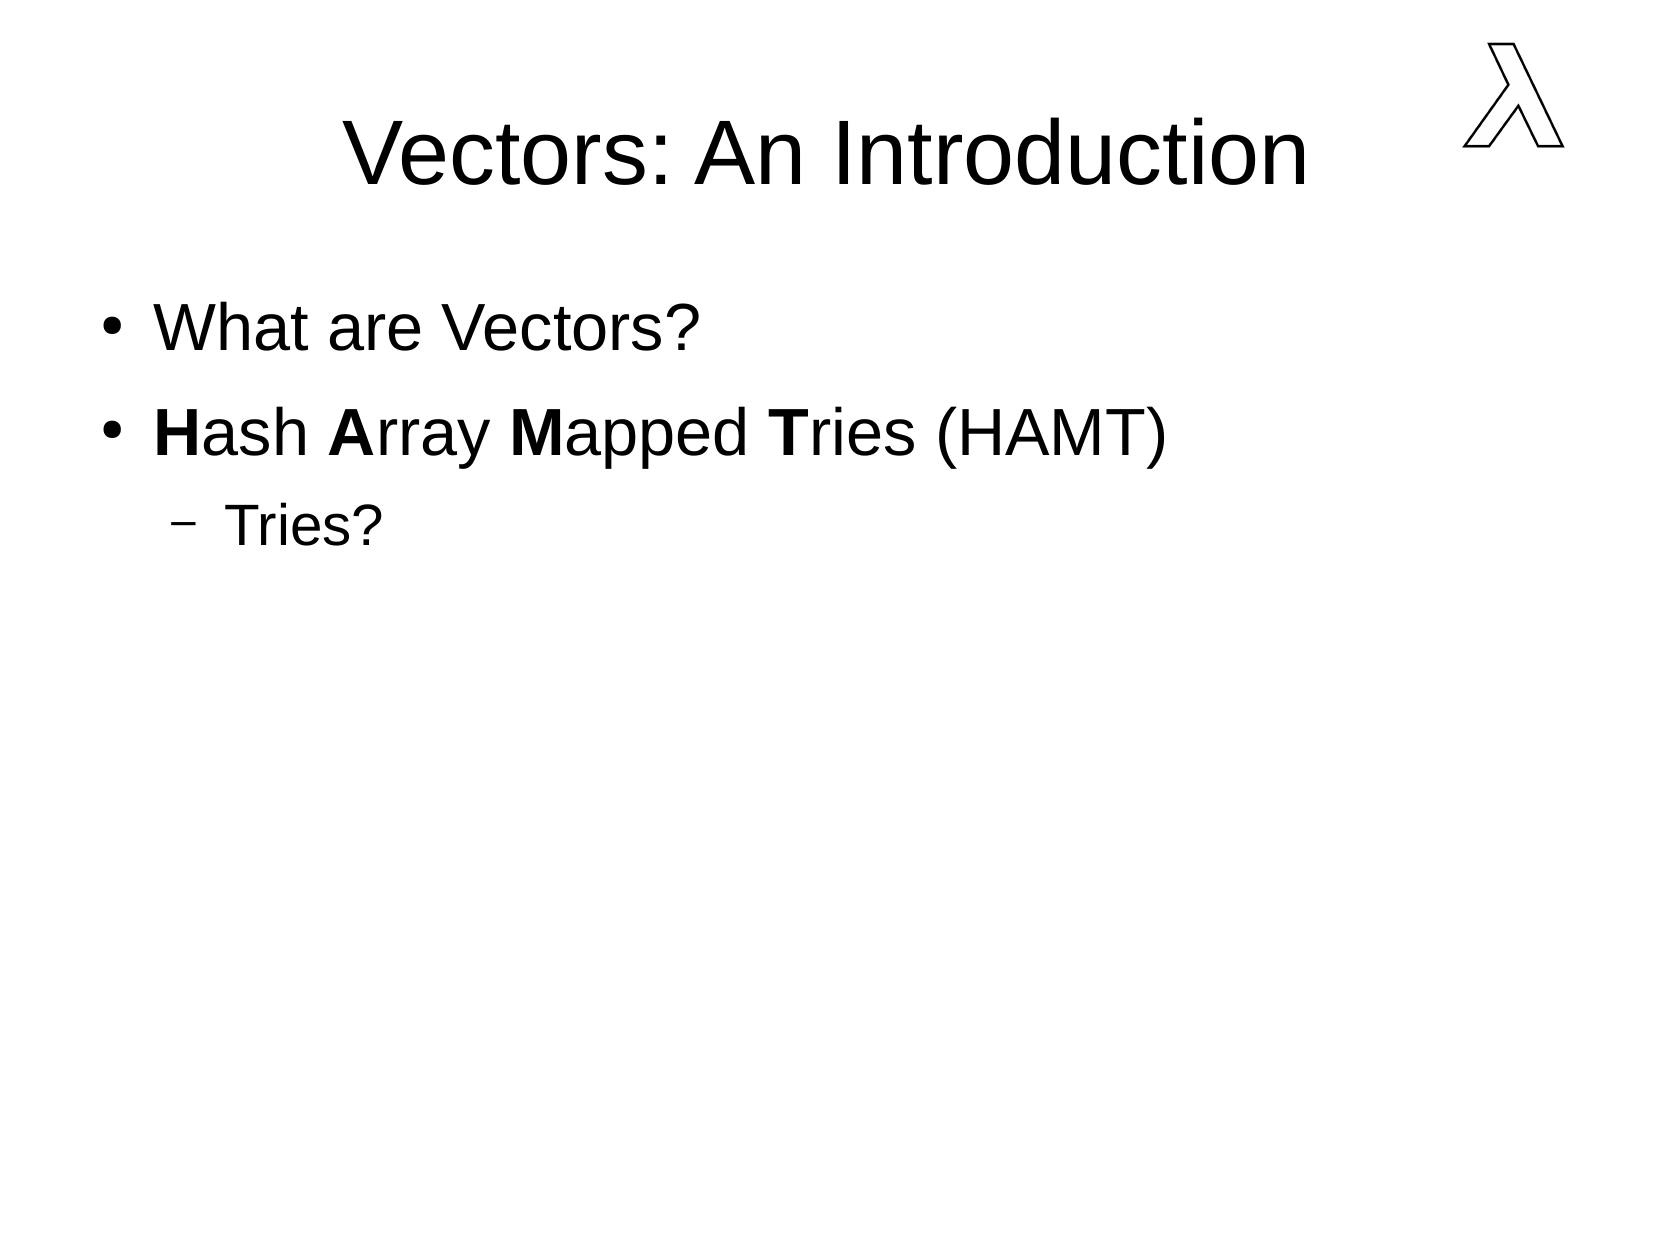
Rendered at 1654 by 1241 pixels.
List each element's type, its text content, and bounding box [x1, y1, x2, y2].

list What are Vectors? Hash Array Mapped Tries (HAMT) Tries? [82, 290, 1571, 1010]
picture [1440, 40, 1587, 151]
title Vectors: An Introduction [82, 49, 1571, 257]
